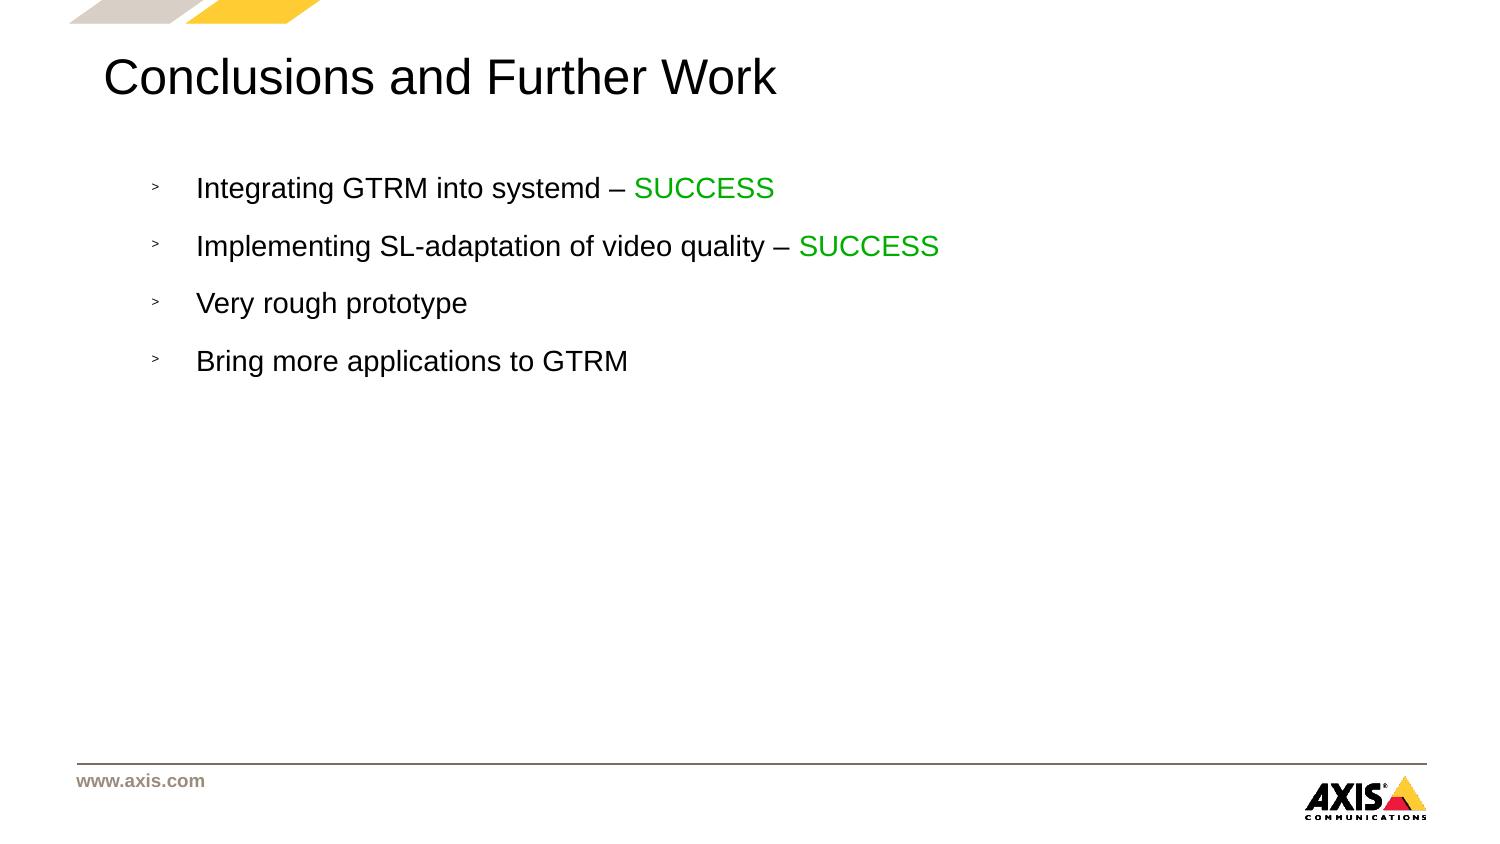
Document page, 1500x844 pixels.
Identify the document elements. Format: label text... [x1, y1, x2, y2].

picture [1305, 776, 1426, 820]
title Conclusions and Further Work [103, 46, 1462, 109]
list Integrating GTRM into systemd – SUCCESS Implementing SL-adaptation of video quality – SUCCESS Very rough prototype Bring more applications to GTRM [136, 162, 969, 638]
